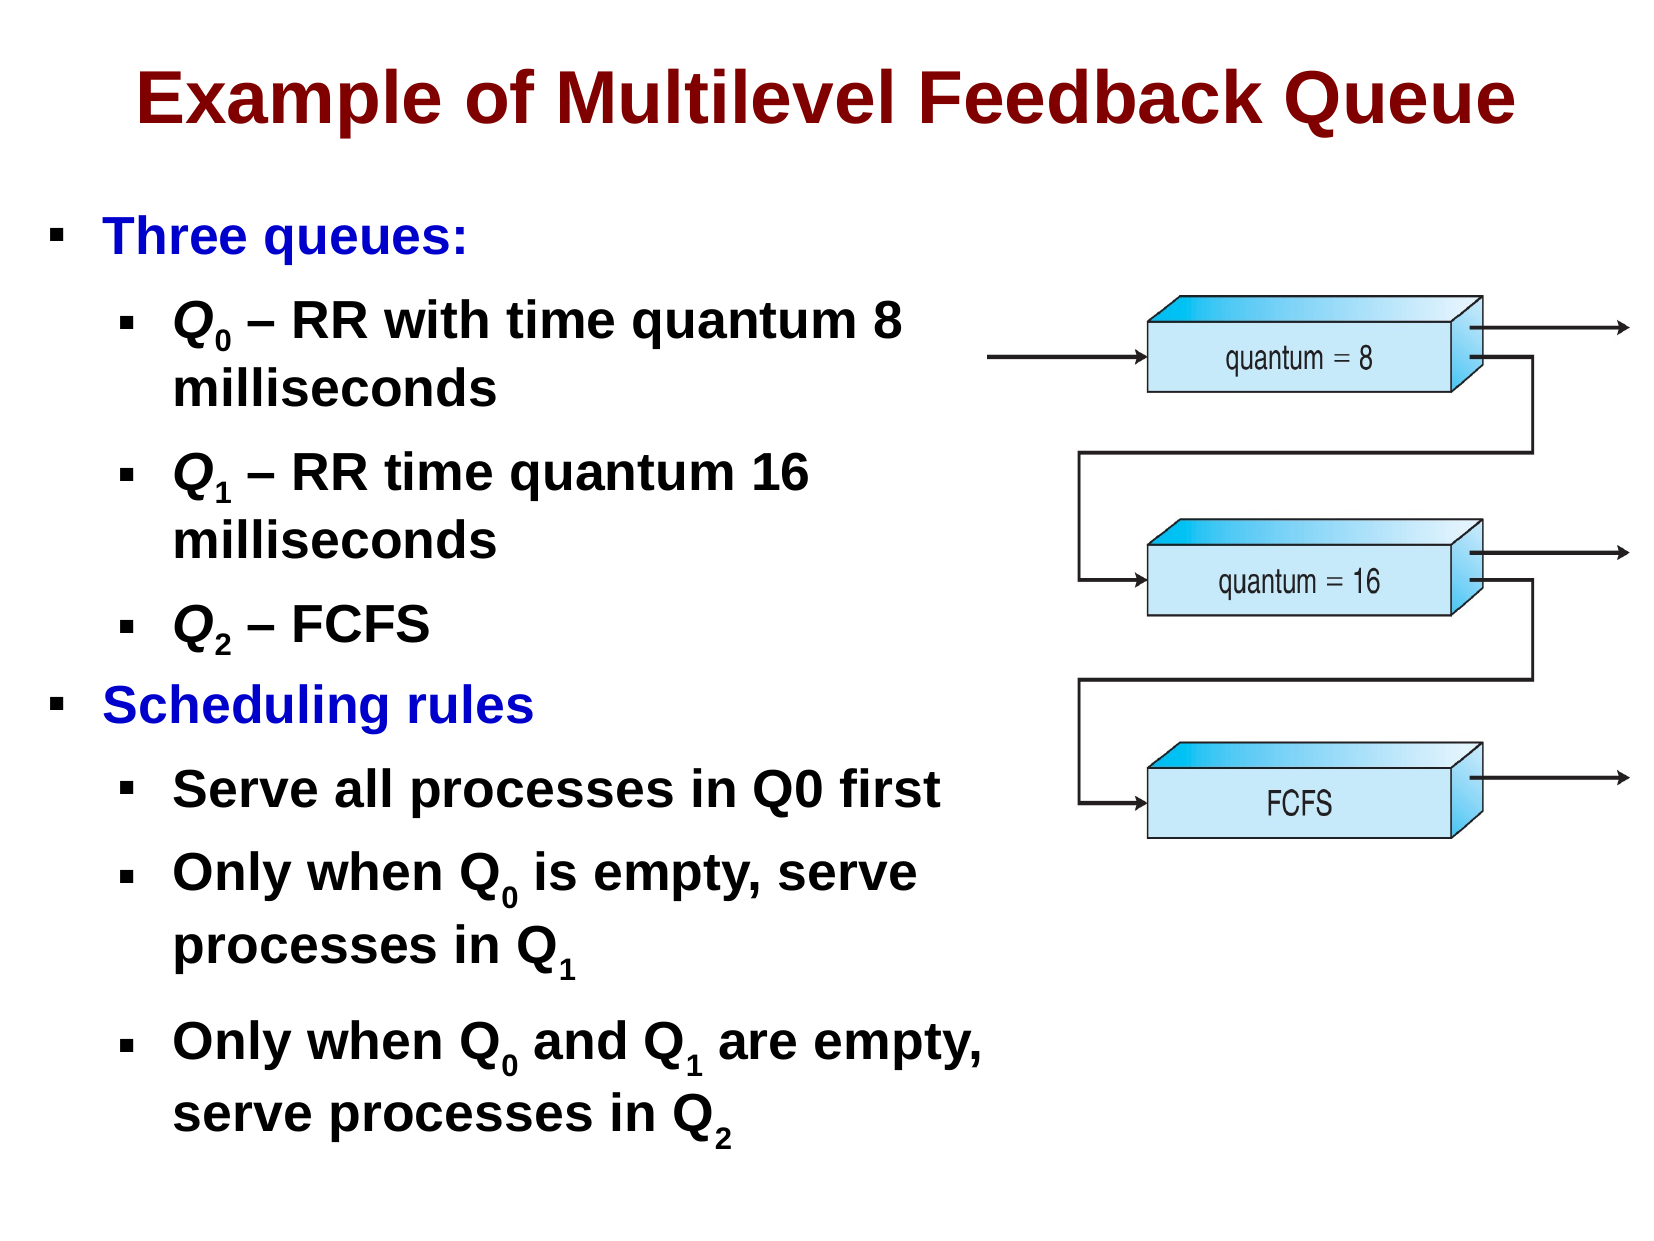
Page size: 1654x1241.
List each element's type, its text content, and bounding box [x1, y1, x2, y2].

title Example of Multilevel Feedback Queue [82, 0, 1571, 201]
list Three queues: Q0 – RR with time quantum 8 milliseconds Q1 – RR time quantum 16 milliseconds Q2 – FCFS Scheduling rules Serve all processes in Q0 first Only when Q0 is empty, serve processes in Q1 Only when Q0 and Q1 are empty, serve processes in Q2 [32, 205, 985, 1158]
picture [987, 295, 1630, 839]
